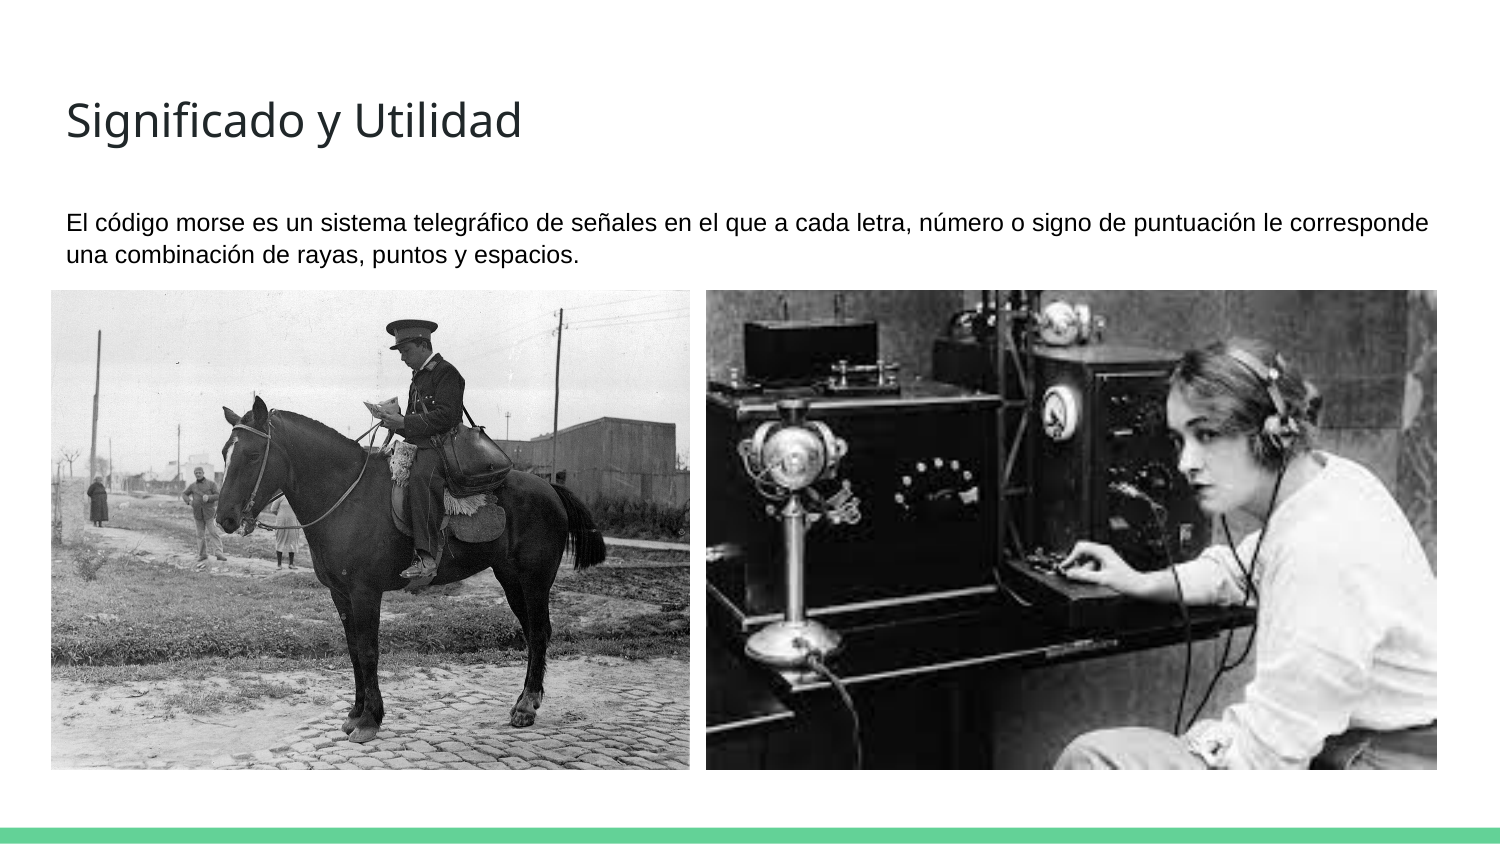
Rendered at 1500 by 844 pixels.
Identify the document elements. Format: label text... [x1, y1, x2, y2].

picture [706, 290, 1437, 771]
title Significado y Utilidad [51, 72, 1449, 167]
list El código morse es un sistema telegráfico de señales en el que a cada letra, número o signo de puntuación le corresponde una combinación de rayas, puntos y espacios. [51, 189, 1449, 750]
picture [51, 290, 690, 771]
